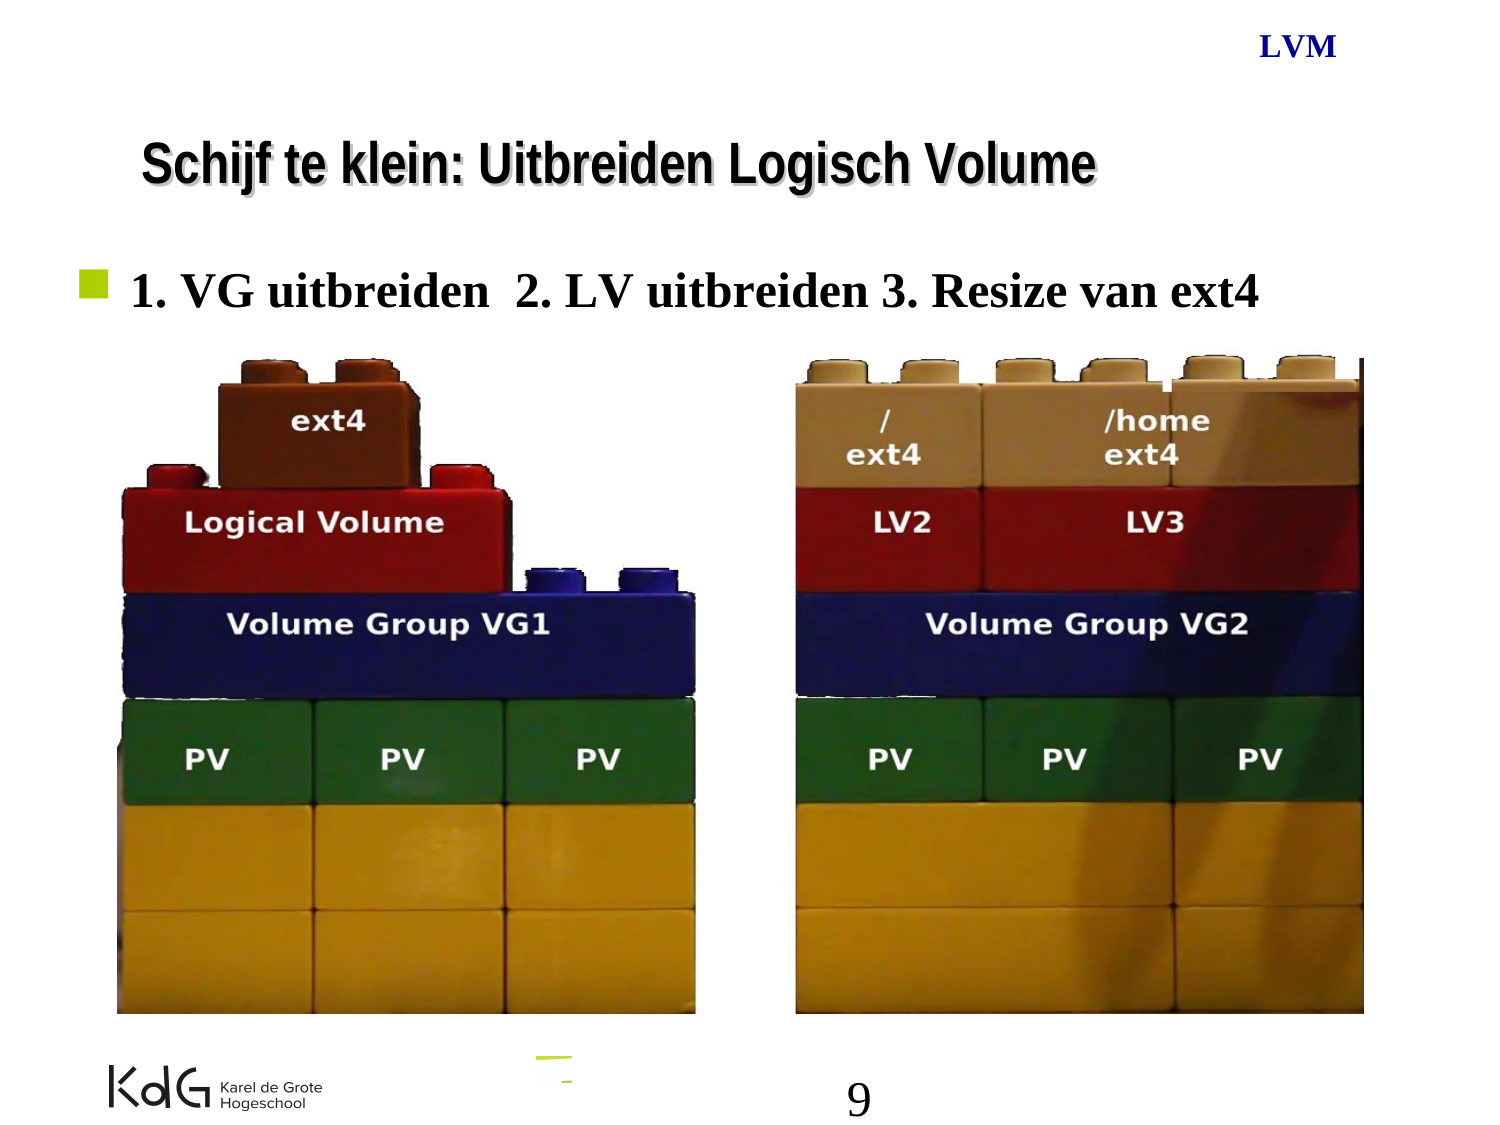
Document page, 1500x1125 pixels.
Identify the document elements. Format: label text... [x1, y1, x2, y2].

title Schijf te klein: Uitbreiden Logisch Volume [141, 72, 1447, 253]
picture [109, 1065, 322, 1111]
picture [536, 1056, 572, 1083]
picture [117, 340, 1364, 1014]
list 1. VG uitbreiden 2. LV uitbreiden 3. Resize van ext4 [75, 263, 1425, 1006]
